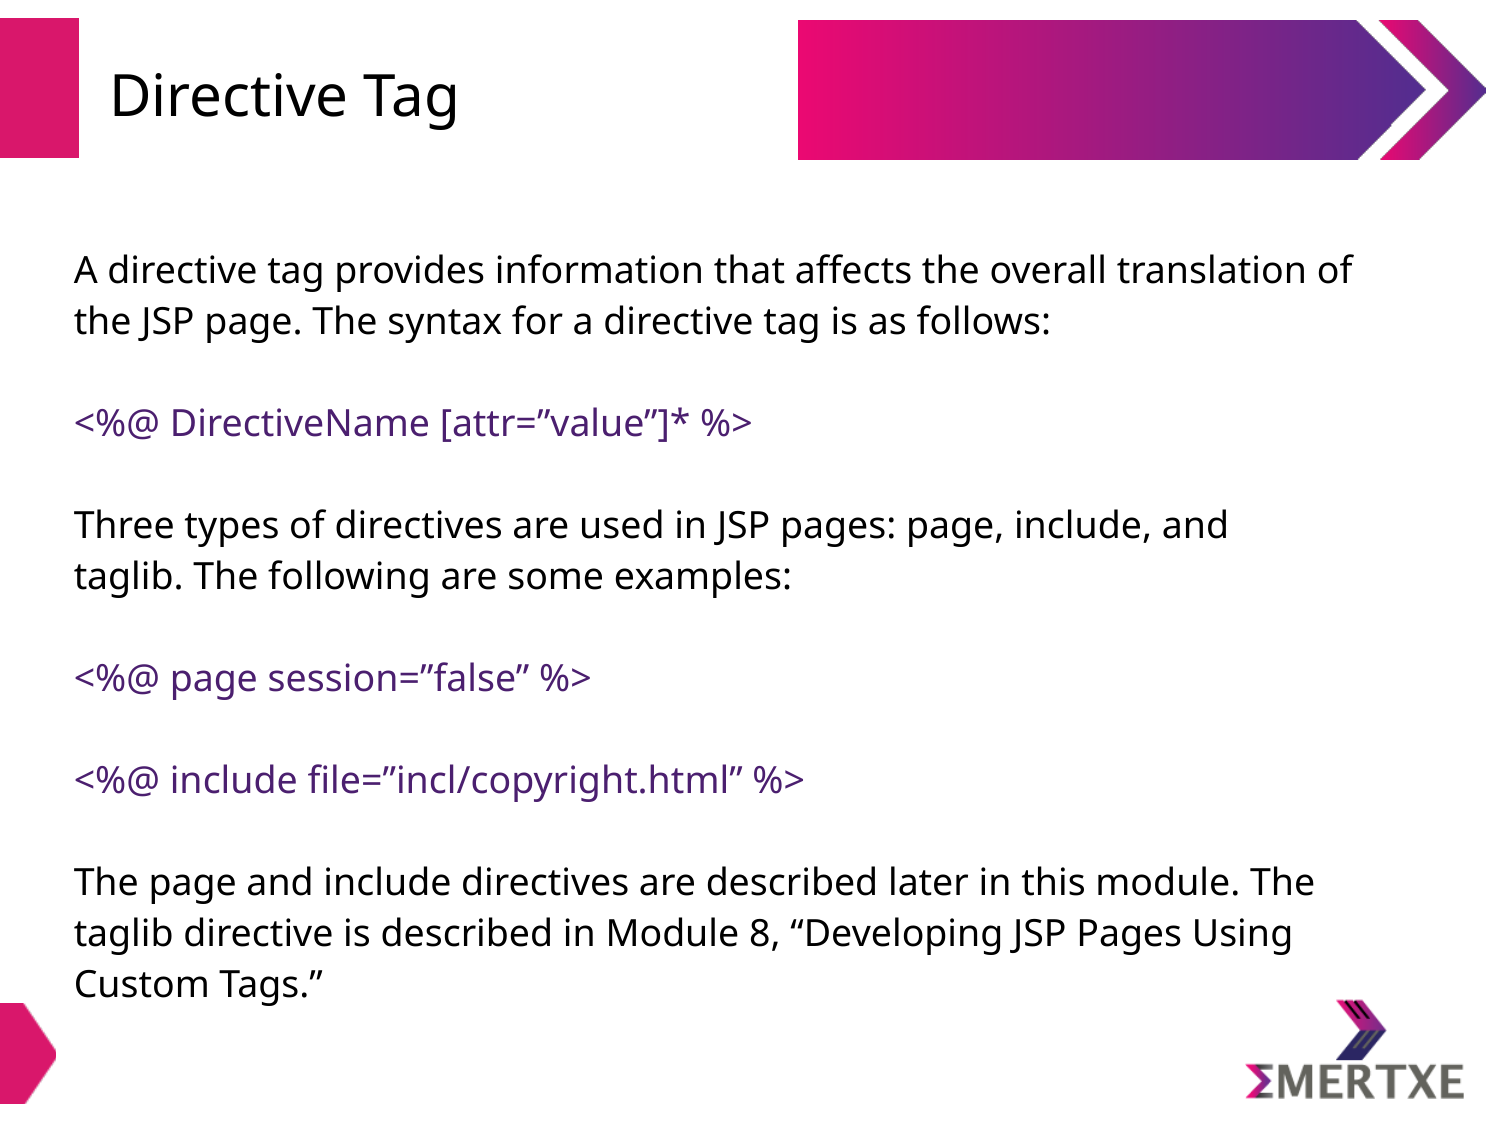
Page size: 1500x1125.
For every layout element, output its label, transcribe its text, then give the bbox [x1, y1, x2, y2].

picture [798, 20, 1486, 160]
text_box A directive tag provides information that affects the overall translation of the JSP page. The syntax for a directive tag is as follows: <%@ DirectiveName [attr=”value”]* %> Three types of directives are used in JSP pages: page, include, and taglib. The following are some examples: <%@ page session=”false” %> <%@ include file=”incl/copyright.html” %> The page and include directives are described later in this module. The taglib directive is described in Module 8, “Developing JSP Pages Using Custom Tags.” [59, 236, 1418, 955]
text_box Directive Tag [94, 47, 709, 131]
picture [1245, 996, 1465, 1099]
